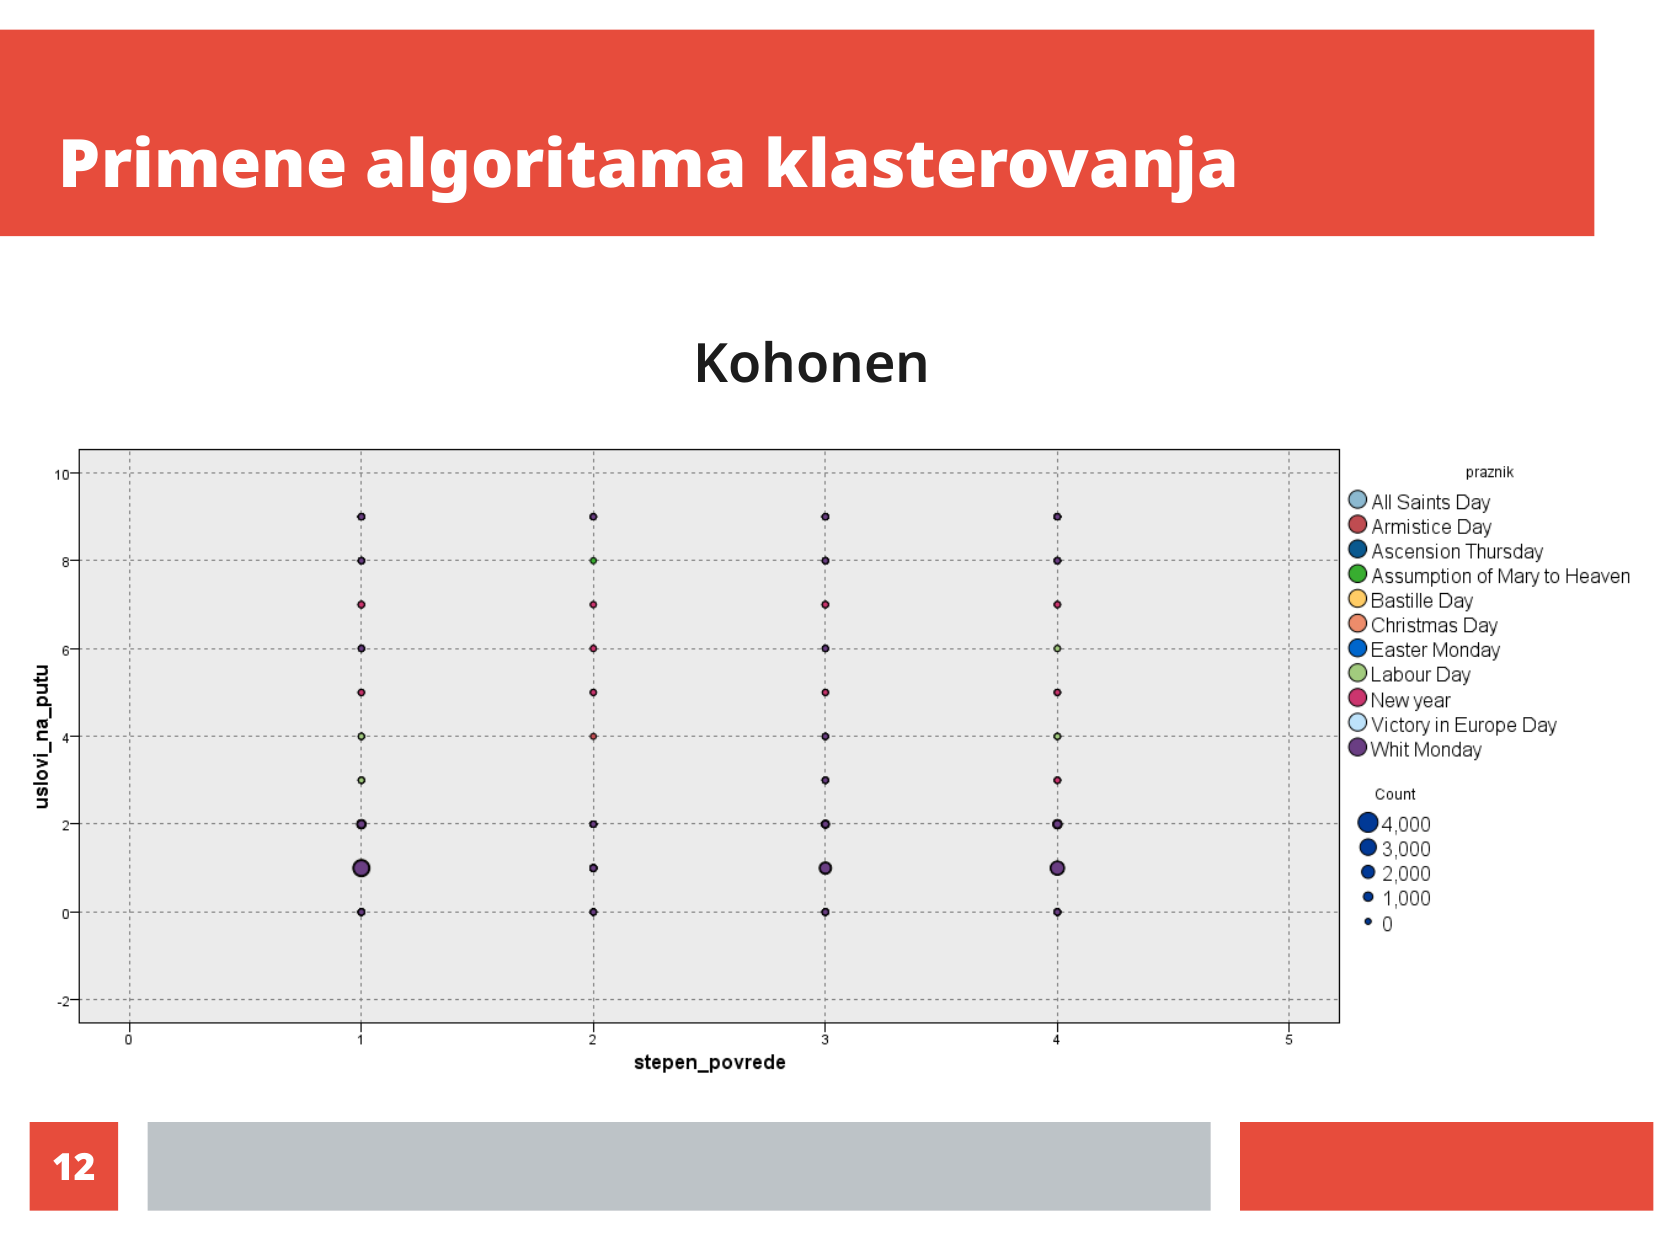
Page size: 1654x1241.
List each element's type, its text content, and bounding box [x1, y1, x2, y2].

list Kohonen [59, 324, 1565, 422]
title Primene algoritama klasterovanja [59, 59, 1595, 207]
picture [0, 422, 1654, 1096]
